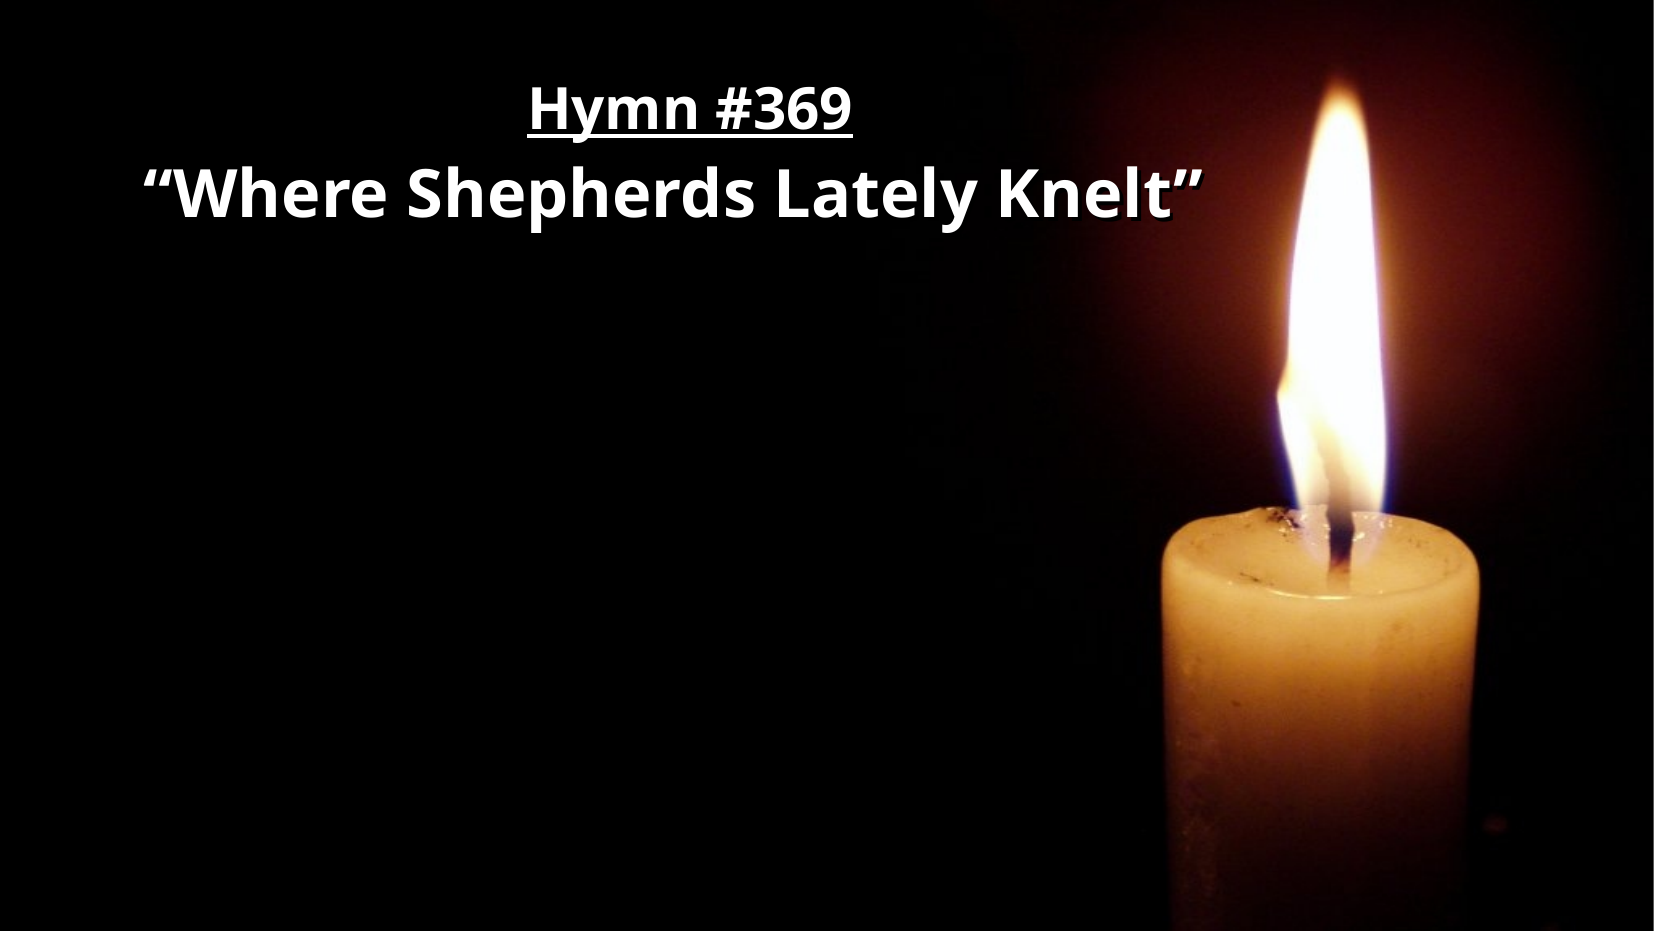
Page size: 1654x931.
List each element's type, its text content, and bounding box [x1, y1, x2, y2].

text_box Hymn #369 “Where Shepherds Lately Knelt” [60, 60, 1321, 241]
picture [0, 0, 1654, 931]
